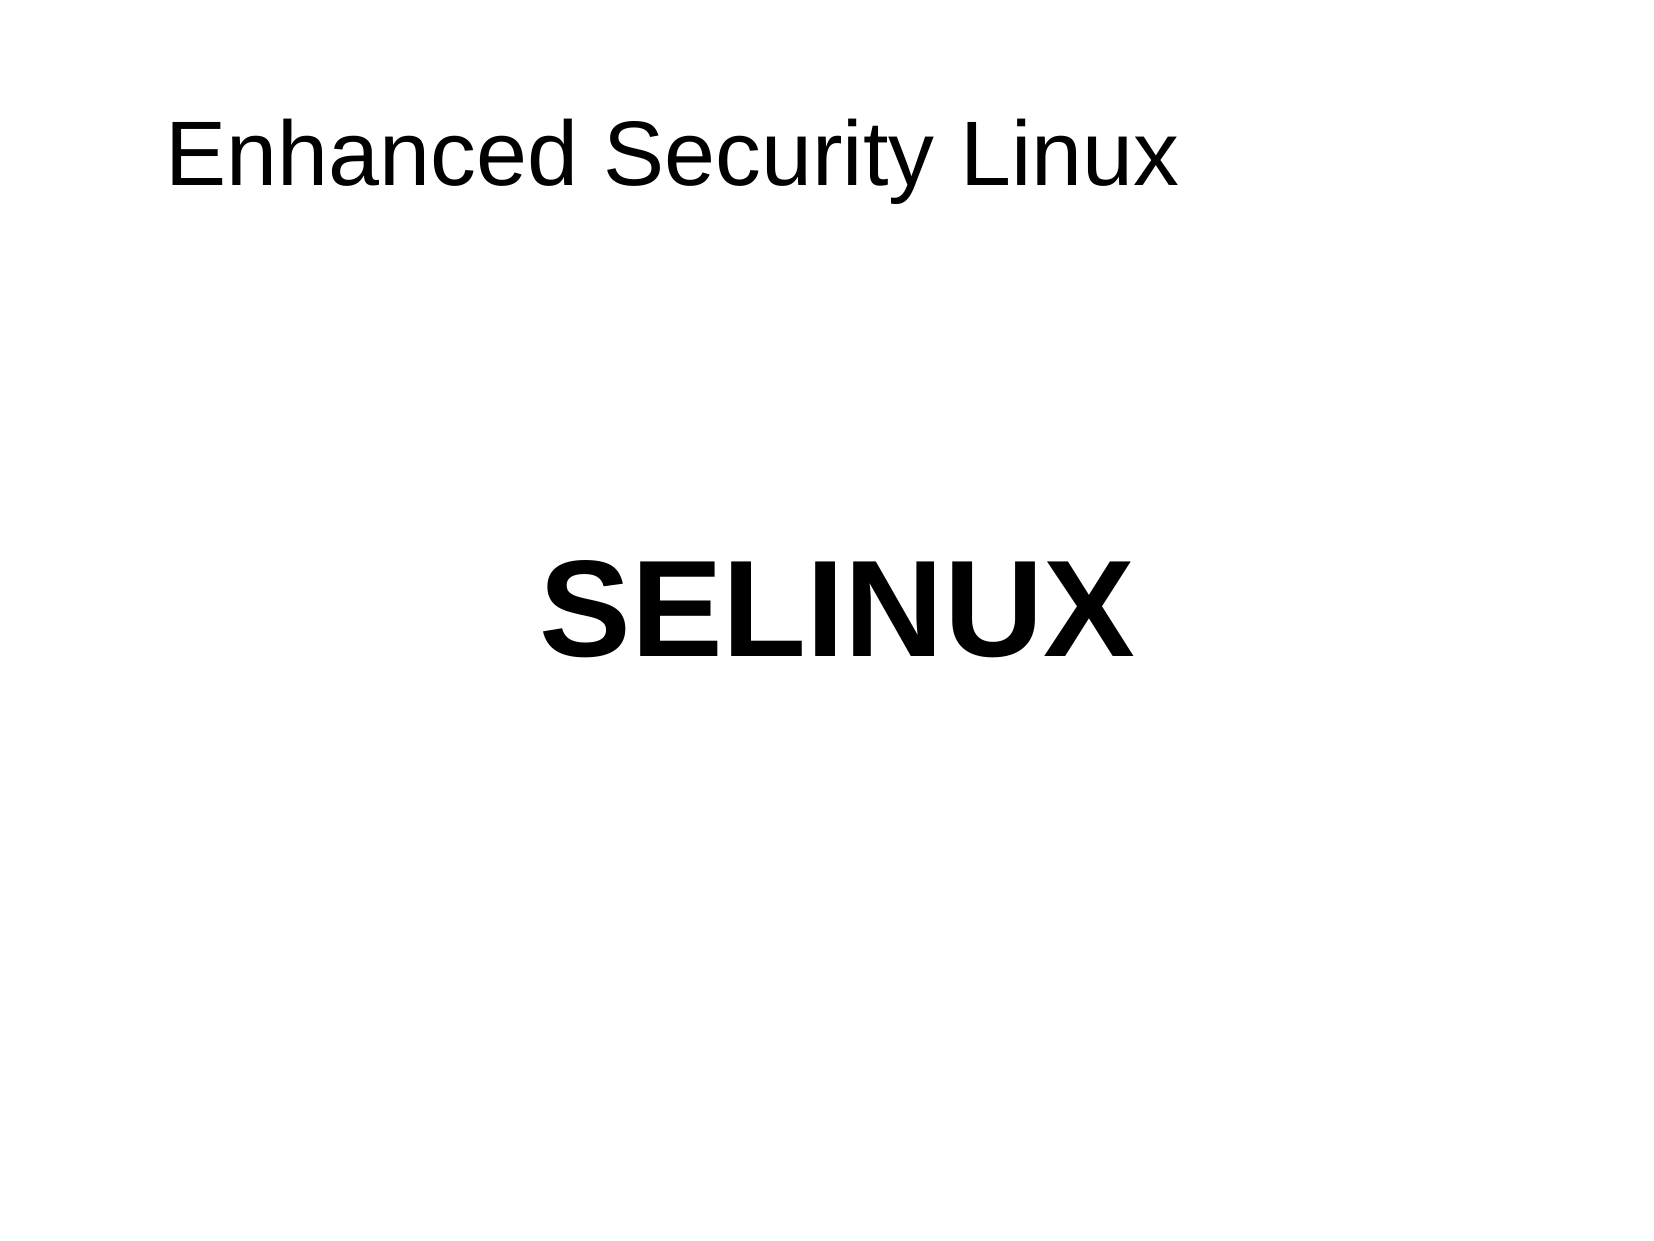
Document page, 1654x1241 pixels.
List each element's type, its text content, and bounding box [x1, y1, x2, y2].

title Enhanced Security Linux [82, 94, 1264, 213]
text_box SELINUX [525, 525, 1306, 750]
